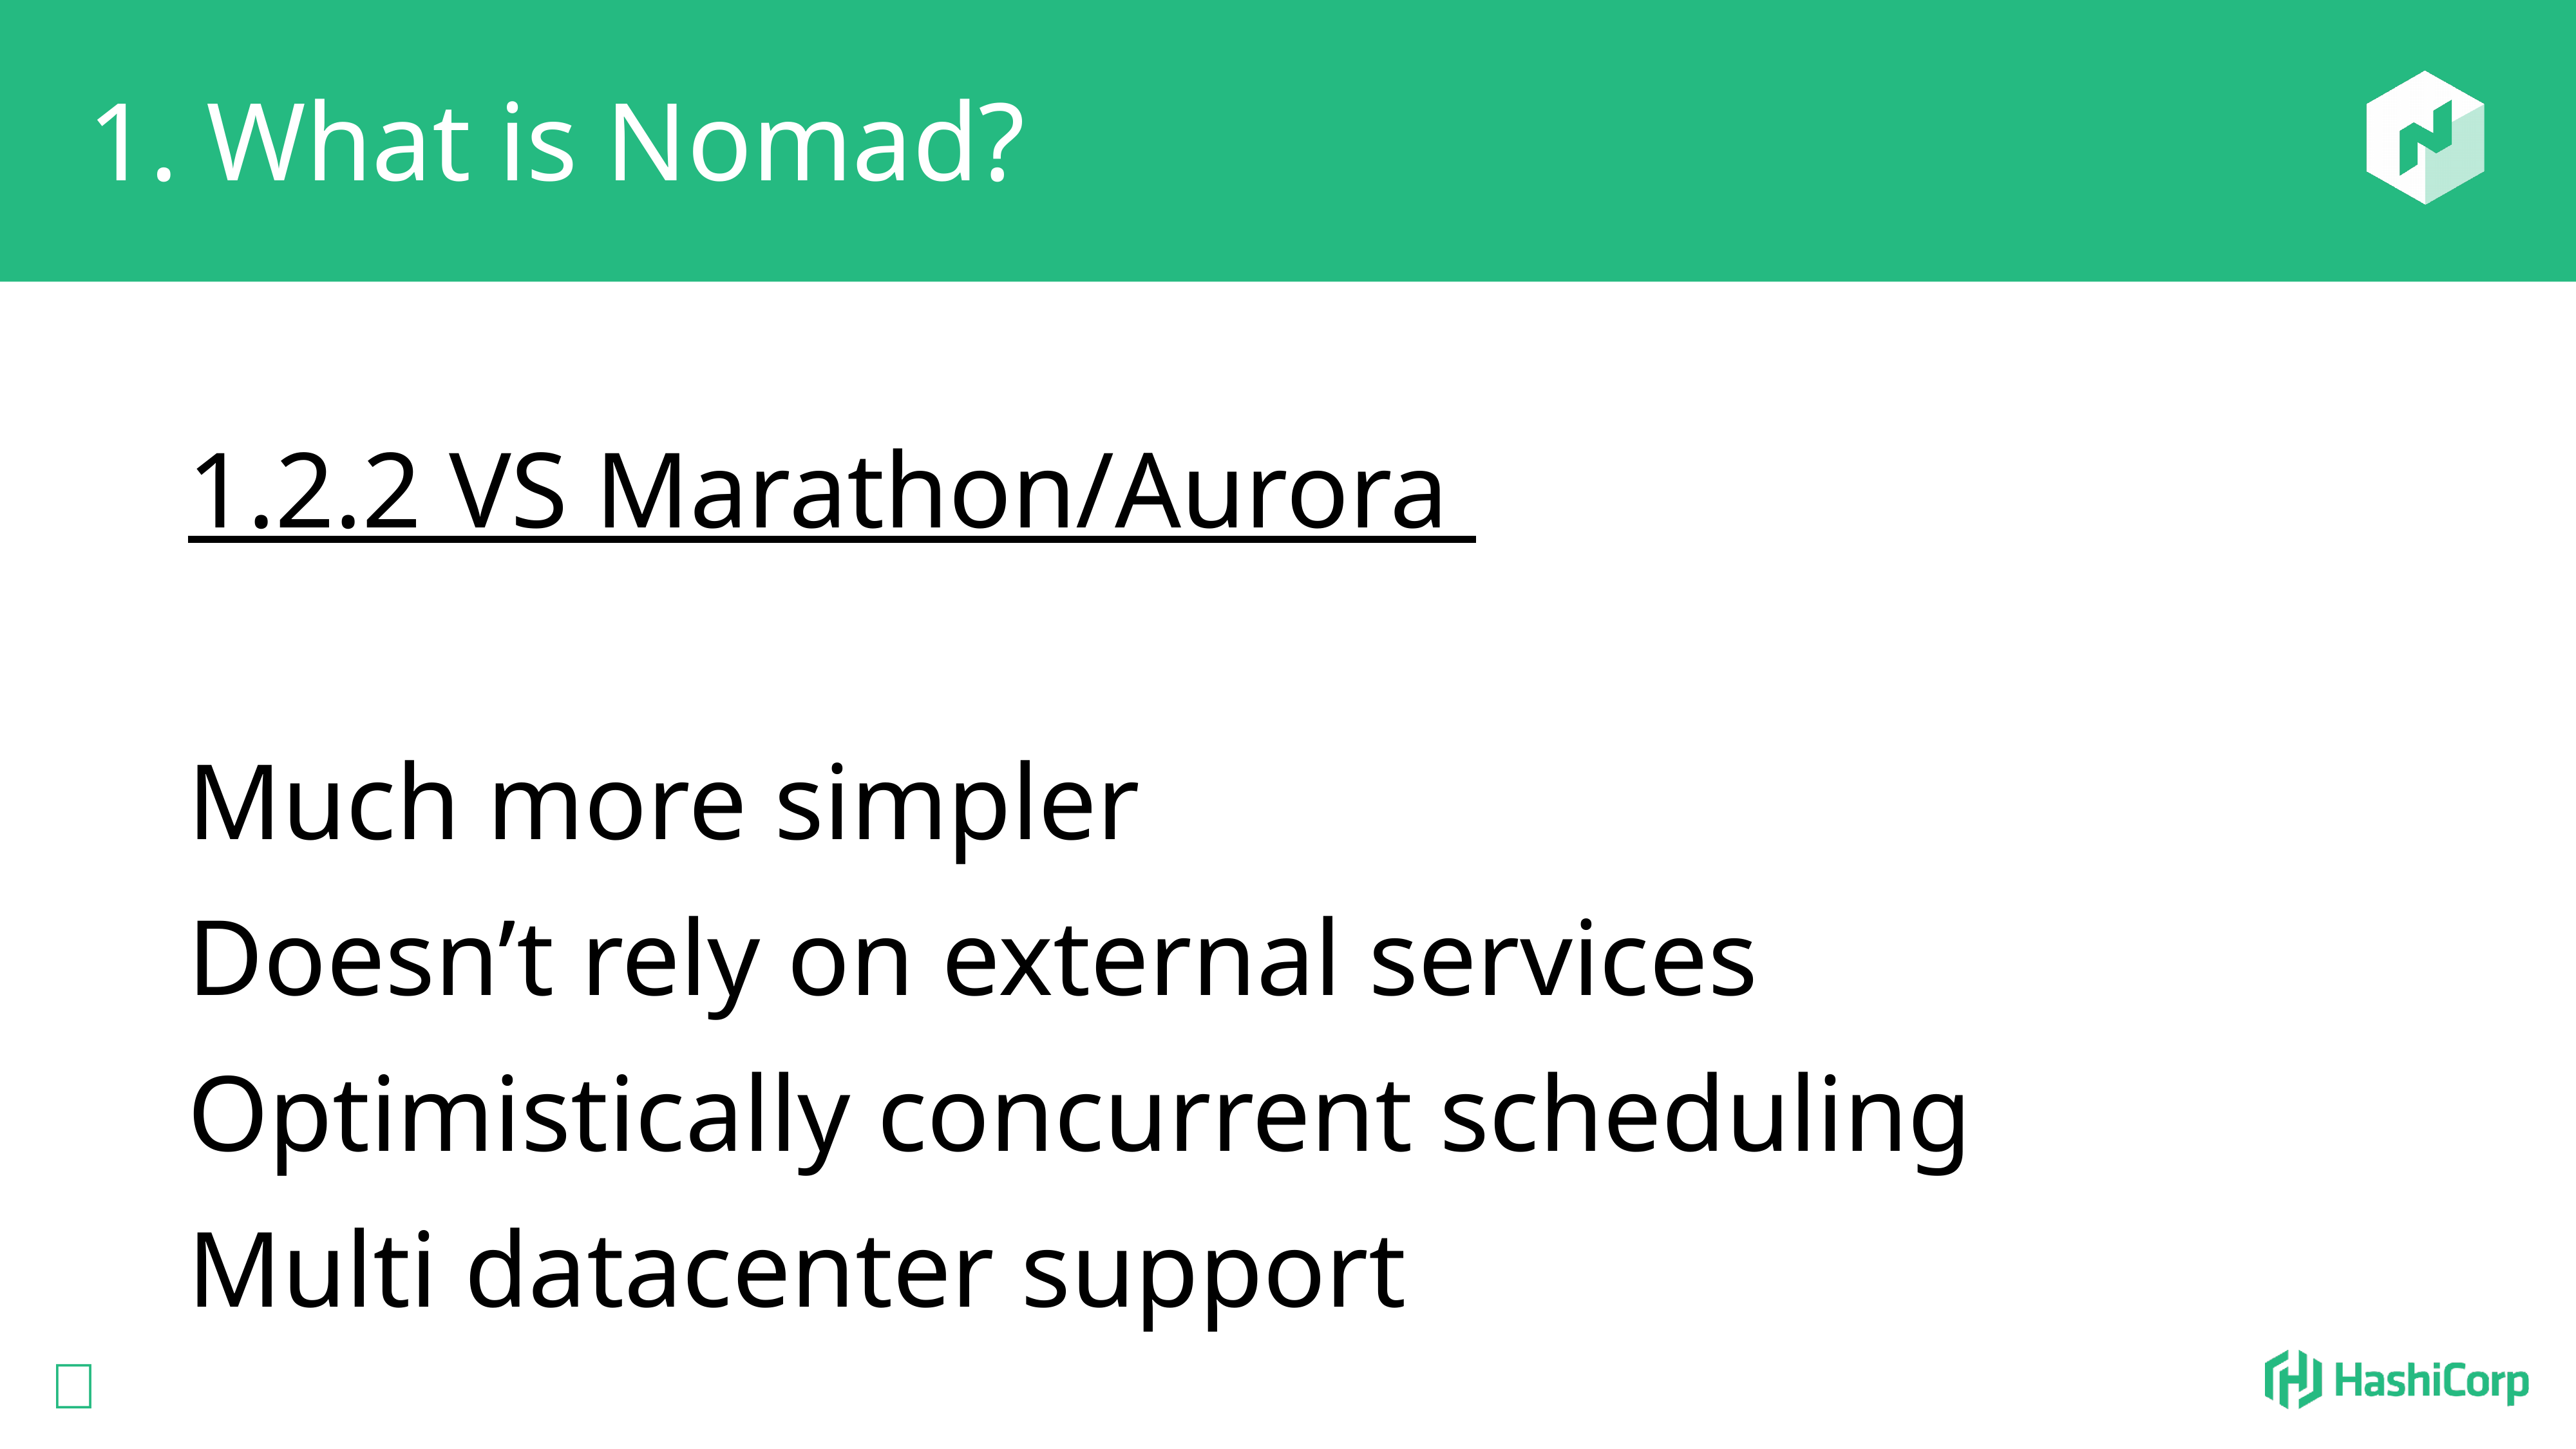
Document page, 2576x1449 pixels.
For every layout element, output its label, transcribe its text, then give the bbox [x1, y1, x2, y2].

list 1.2.2 VS Marathon/Aurora Much more simpler Doesn’t rely on external services Optimistically concurrent scheduling Multi datacenter support [187, 402, 2389, 1208]
picture [2358, 70, 2493, 205]
picture [2265, 1349, 2529, 1410]
title 1. What is Nomad? [82, 37, 2313, 238]
